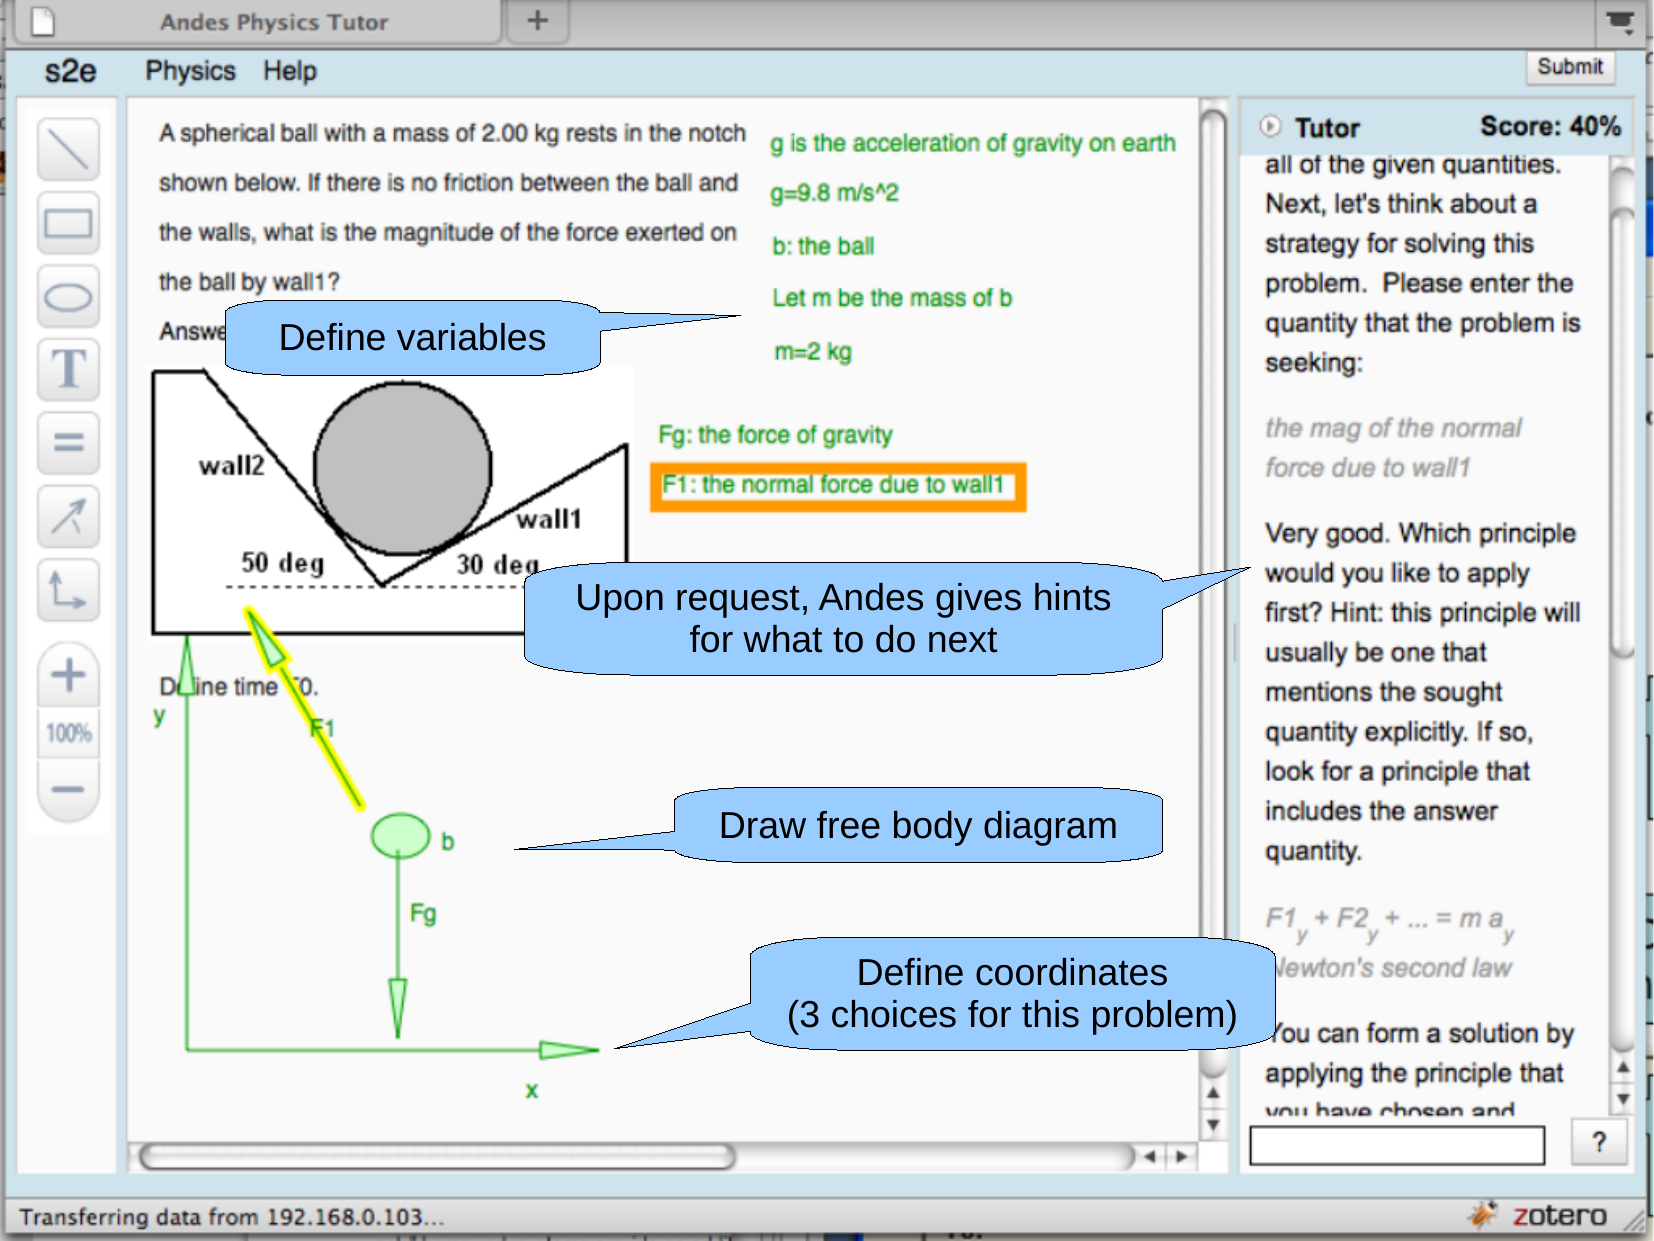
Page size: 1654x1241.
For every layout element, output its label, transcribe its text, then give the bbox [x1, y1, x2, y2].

text_box Upon request, Andes gives hints for what to do next [524, 562, 1251, 676]
text_box Draw free body diagram [514, 787, 1163, 863]
text_box Define variables [225, 300, 741, 376]
text_box Define coordinates (3 choices for this problem) [614, 937, 1276, 1051]
picture [0, 0, 1654, 1241]
